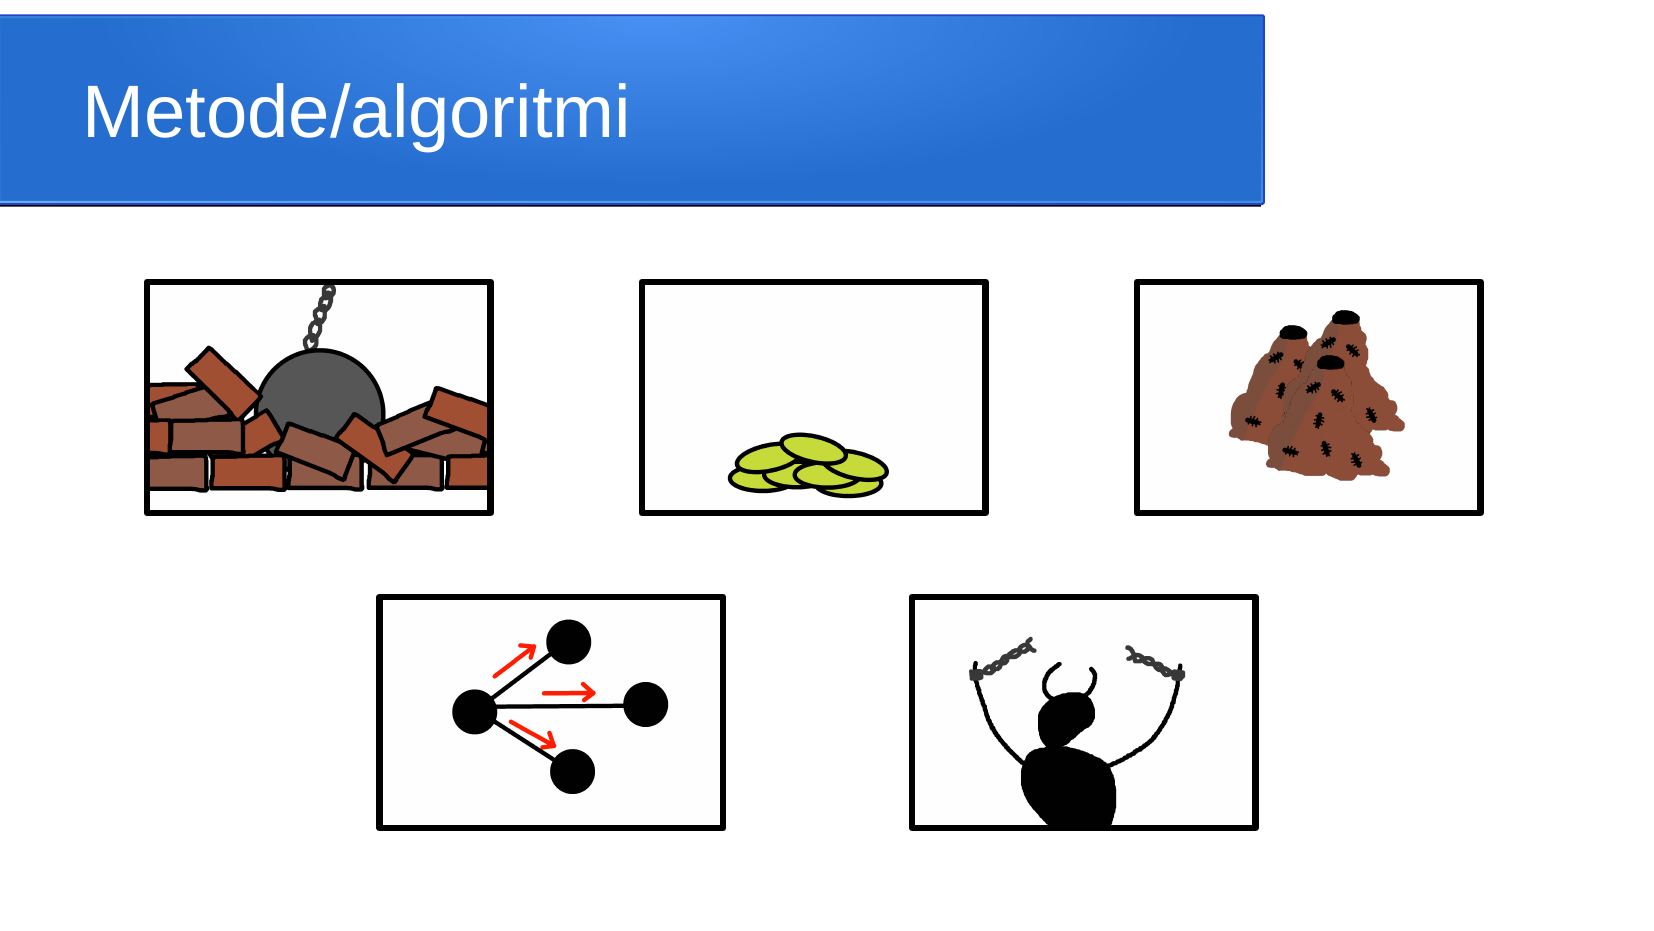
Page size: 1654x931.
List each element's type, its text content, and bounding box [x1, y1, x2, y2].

picture [645, 285, 983, 511]
picture [915, 600, 1253, 826]
title Metode/algoritmi [82, 35, 1235, 189]
picture [150, 285, 488, 511]
picture [382, 600, 721, 826]
picture [1140, 269, 1531, 541]
